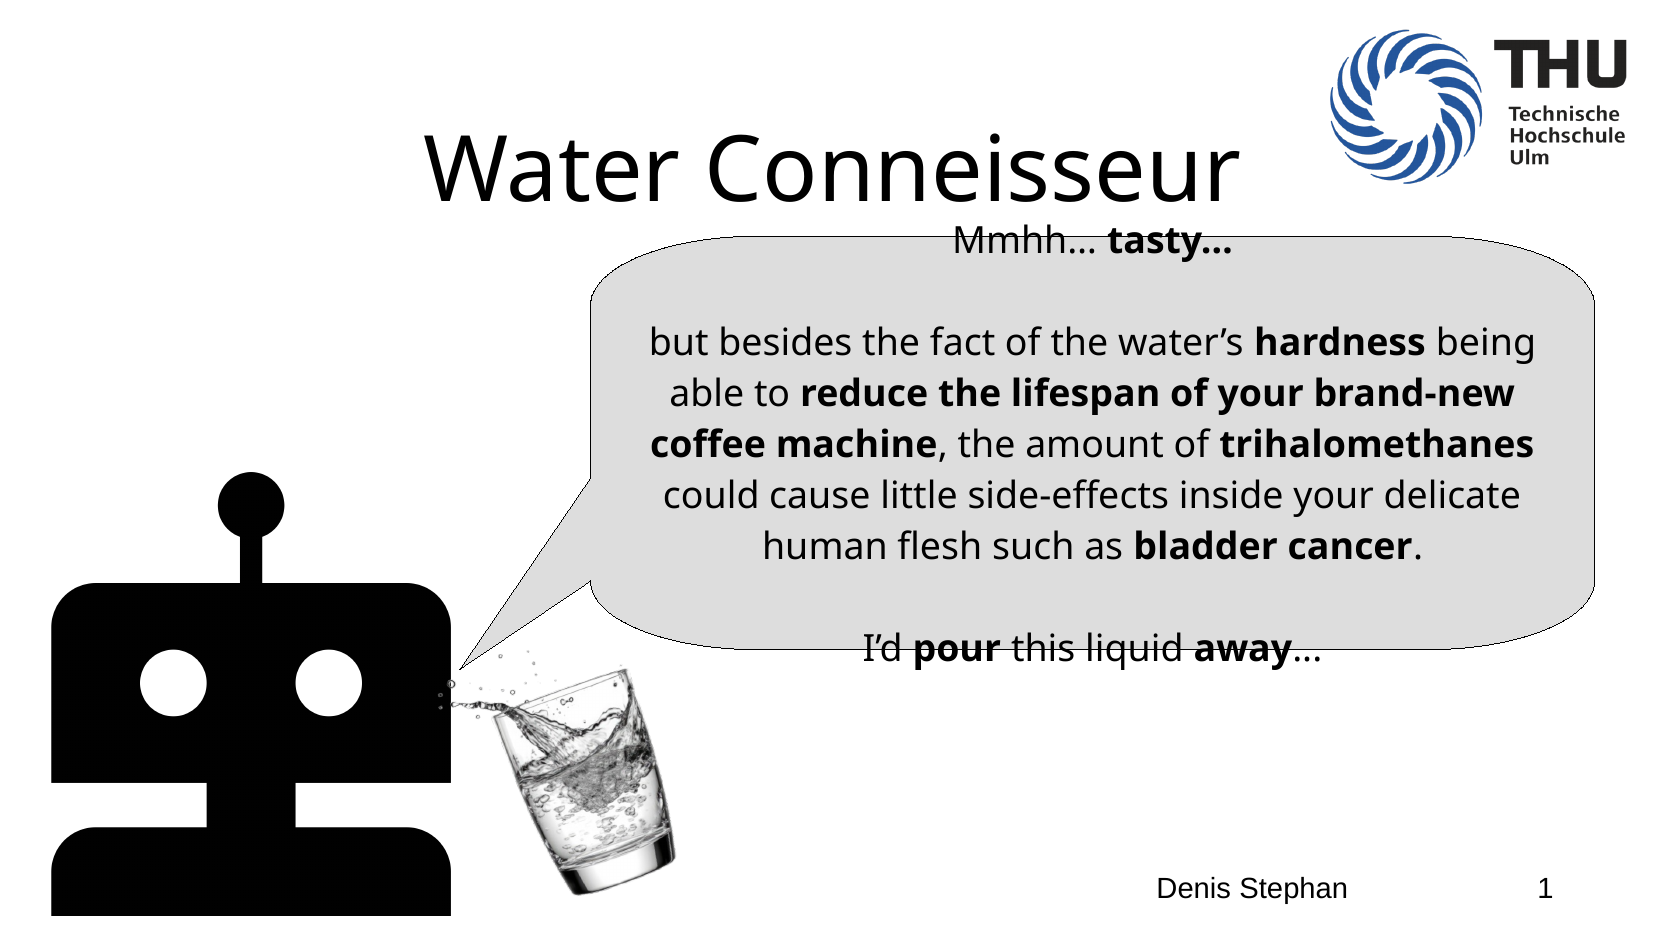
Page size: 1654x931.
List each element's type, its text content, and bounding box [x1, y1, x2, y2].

text_box Mmhh… tasty… but besides the fact of the water’s hardness being able to reduce the lifespan of your brand-new coffee machine, the amount of trihalomethanes could cause little side-effects inside your delicate human flesh such as bladder cancer. I’d pour this liquid away... [459, 236, 1595, 670]
text_box Denis Stephan 1 [1045, 844, 1654, 931]
picture [29, 472, 805, 931]
picture [1282, 0, 1654, 231]
title Water Conneisseur [88, 88, 1577, 244]
